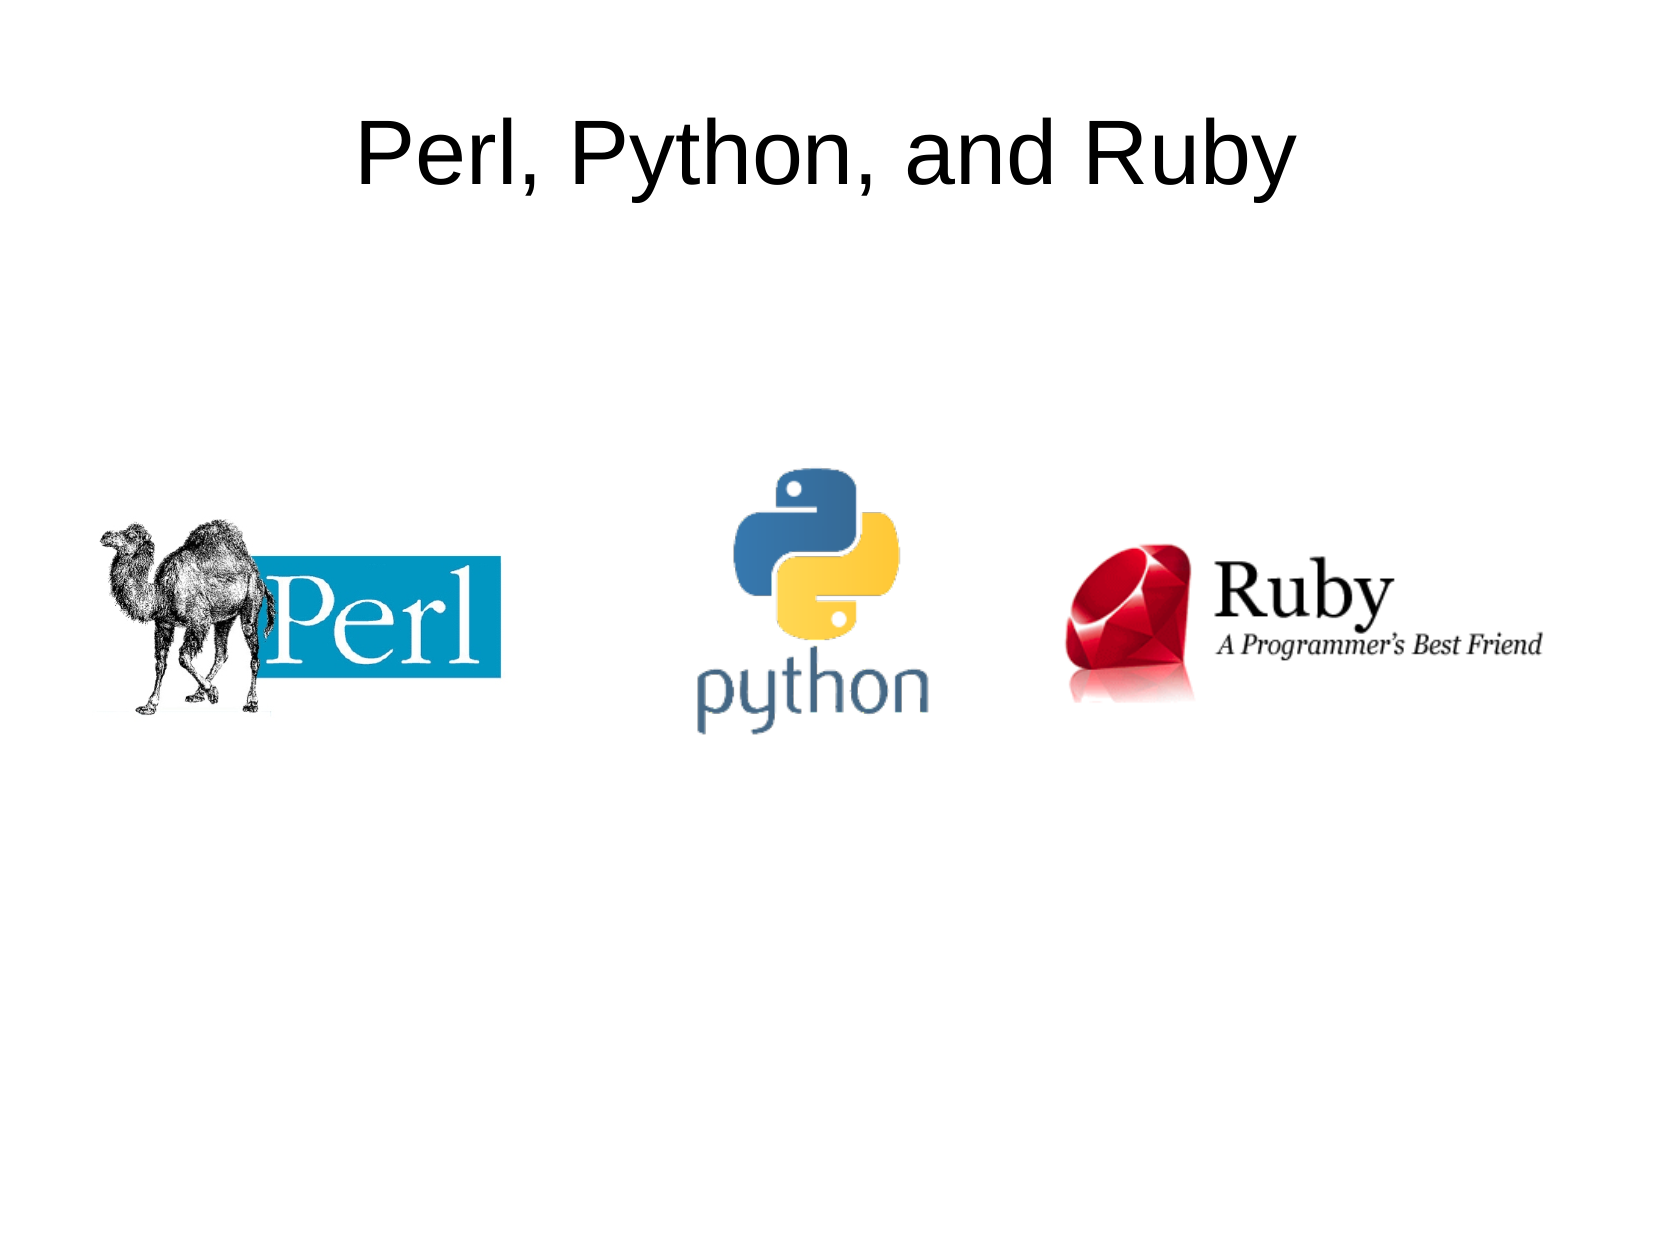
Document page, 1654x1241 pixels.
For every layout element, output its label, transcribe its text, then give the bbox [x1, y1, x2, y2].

title Perl, Python, and Ruby [82, 49, 1571, 257]
picture [532, 464, 1582, 747]
picture [92, 509, 511, 722]
